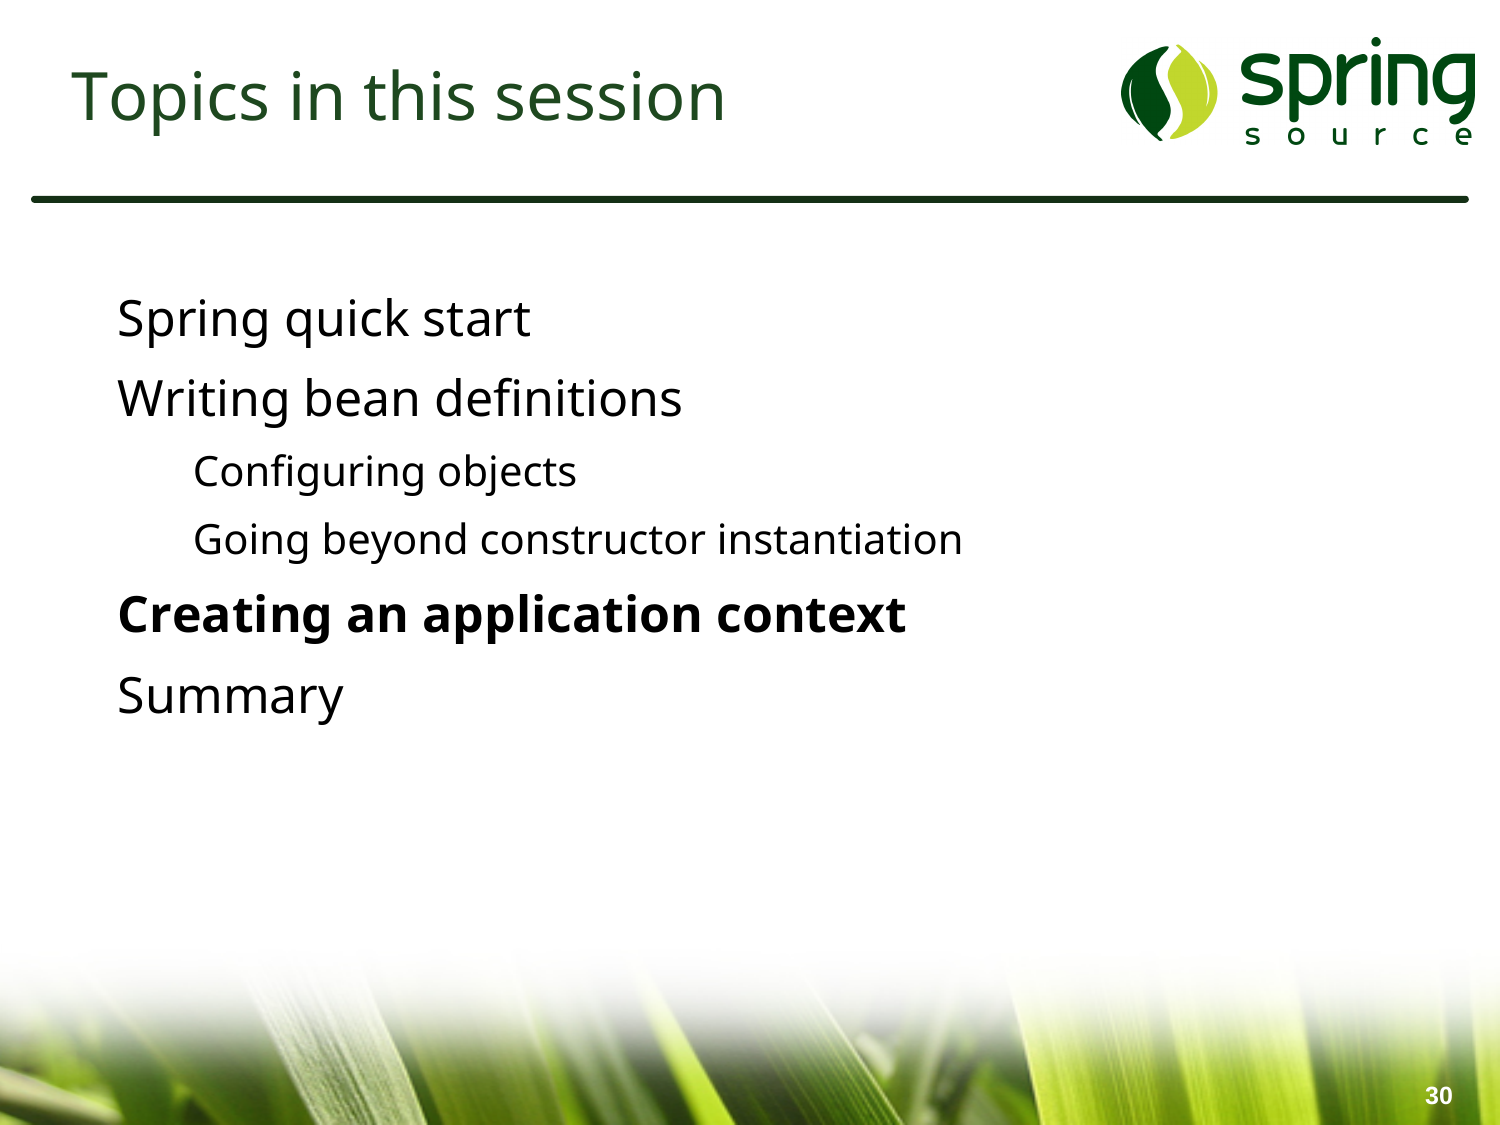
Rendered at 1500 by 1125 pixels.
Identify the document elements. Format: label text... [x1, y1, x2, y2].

picture [0, 944, 1500, 1125]
picture [1121, 37, 1475, 145]
title Topics in this session [56, 13, 1089, 176]
list Spring quick start Writing bean definitions Configuring objects Going beyond constructor instantiation Creating an application context Summary [103, 275, 1394, 938]
